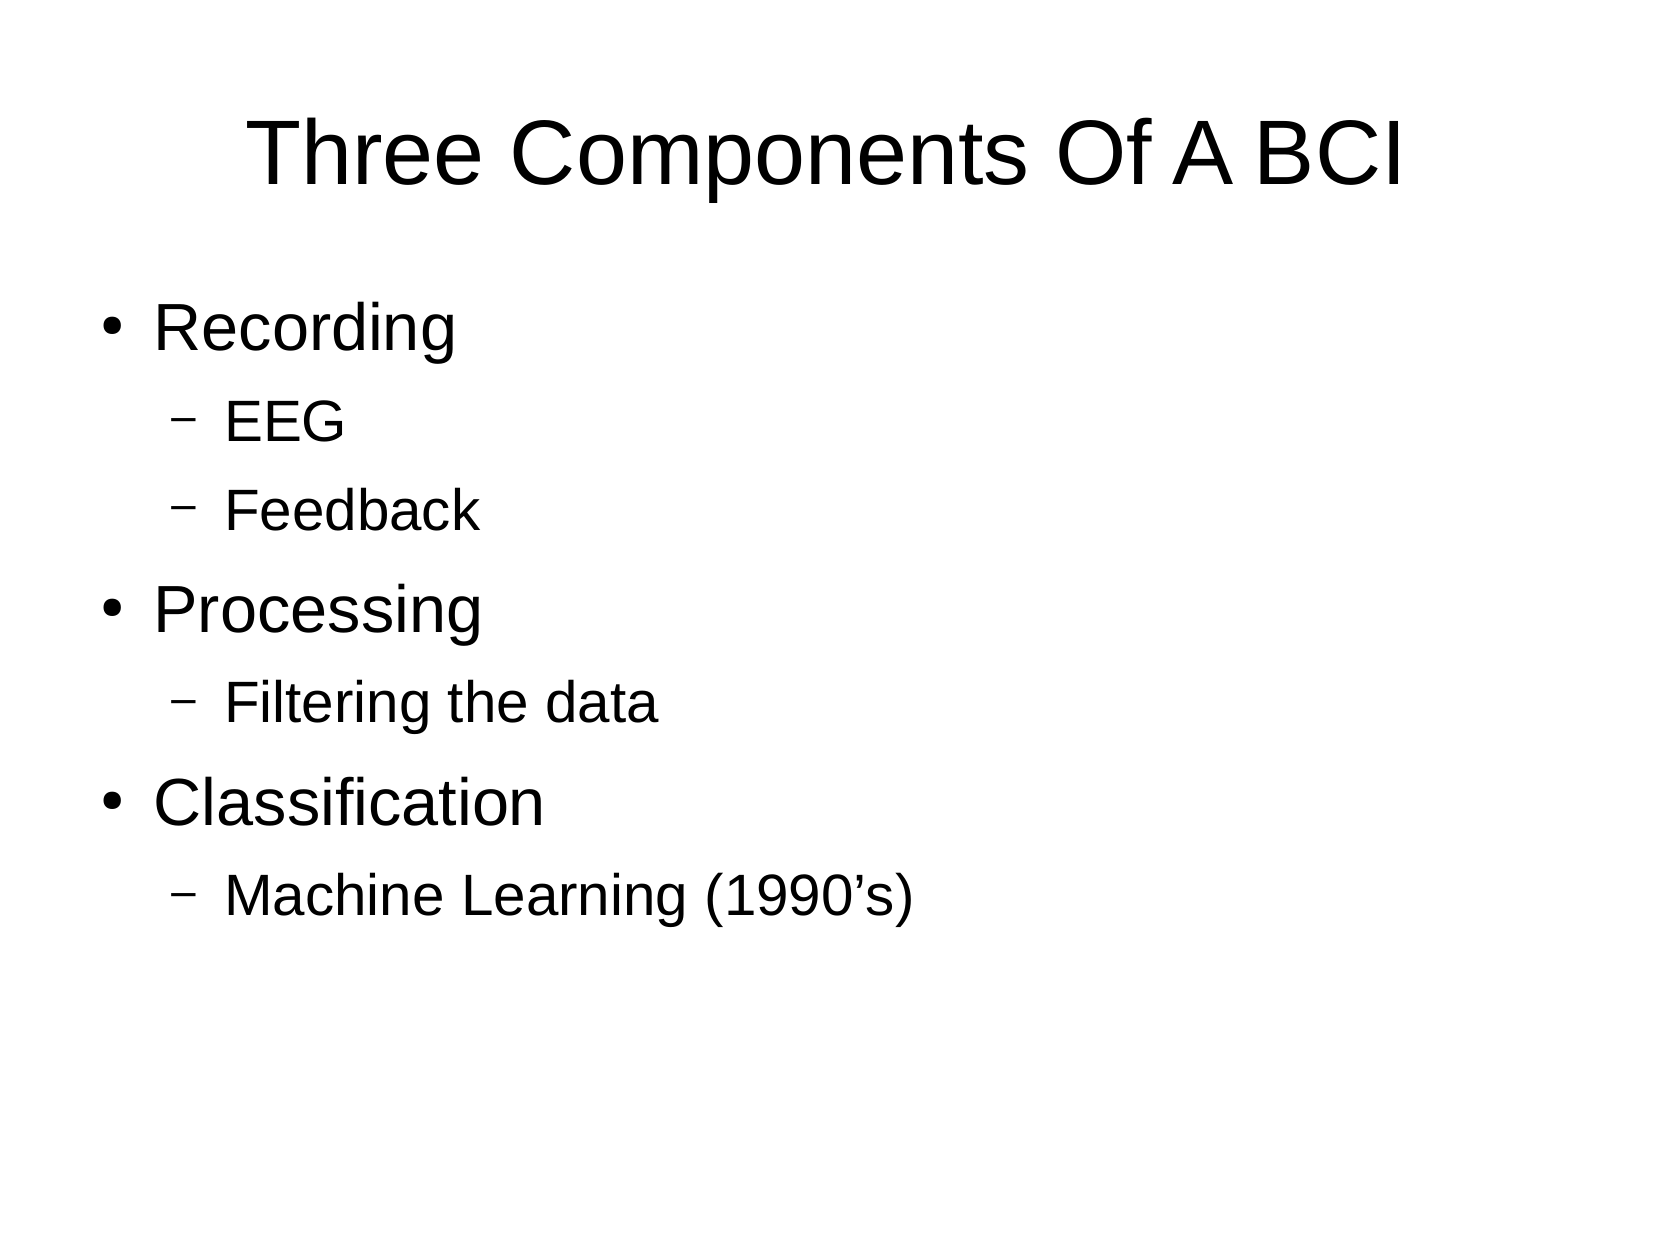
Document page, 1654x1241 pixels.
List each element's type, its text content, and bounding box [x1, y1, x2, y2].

list Recording EEG Feedback Processing Filtering the data Classification Machine Learning (1990’s) [82, 290, 1571, 1010]
title Three Components Of A BCI [82, 49, 1571, 257]
